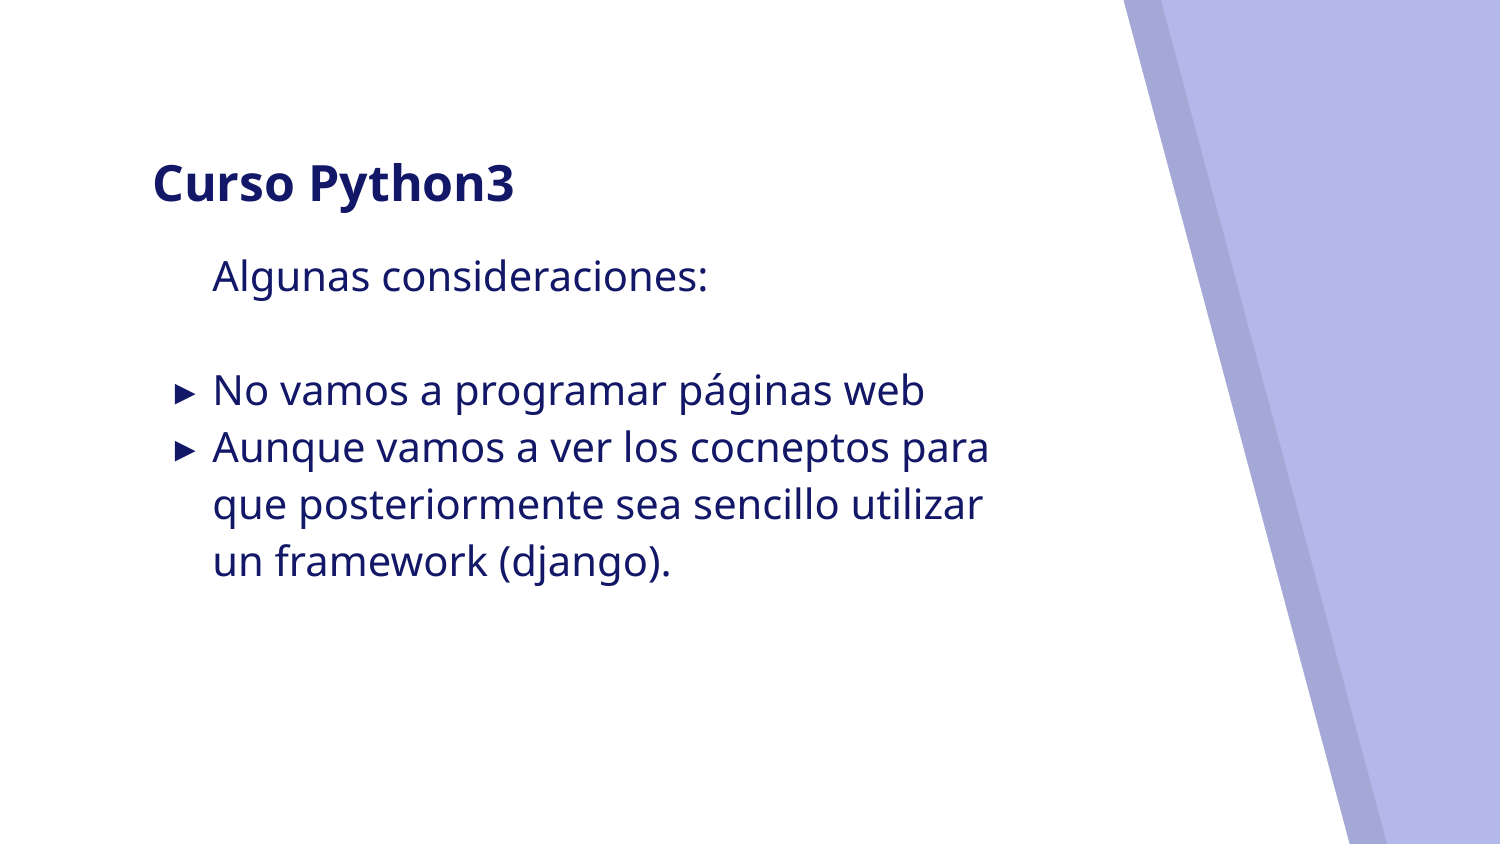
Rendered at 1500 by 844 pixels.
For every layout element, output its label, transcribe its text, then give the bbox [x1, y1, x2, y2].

list Algunas consideraciones: No vamos a programar páginas web Aunque vamos a ver los cocneptos para que posteriormente sea sencillo utilizar un framework (django). [137, 246, 1011, 587]
title Curso Python3 [137, 146, 1011, 227]
